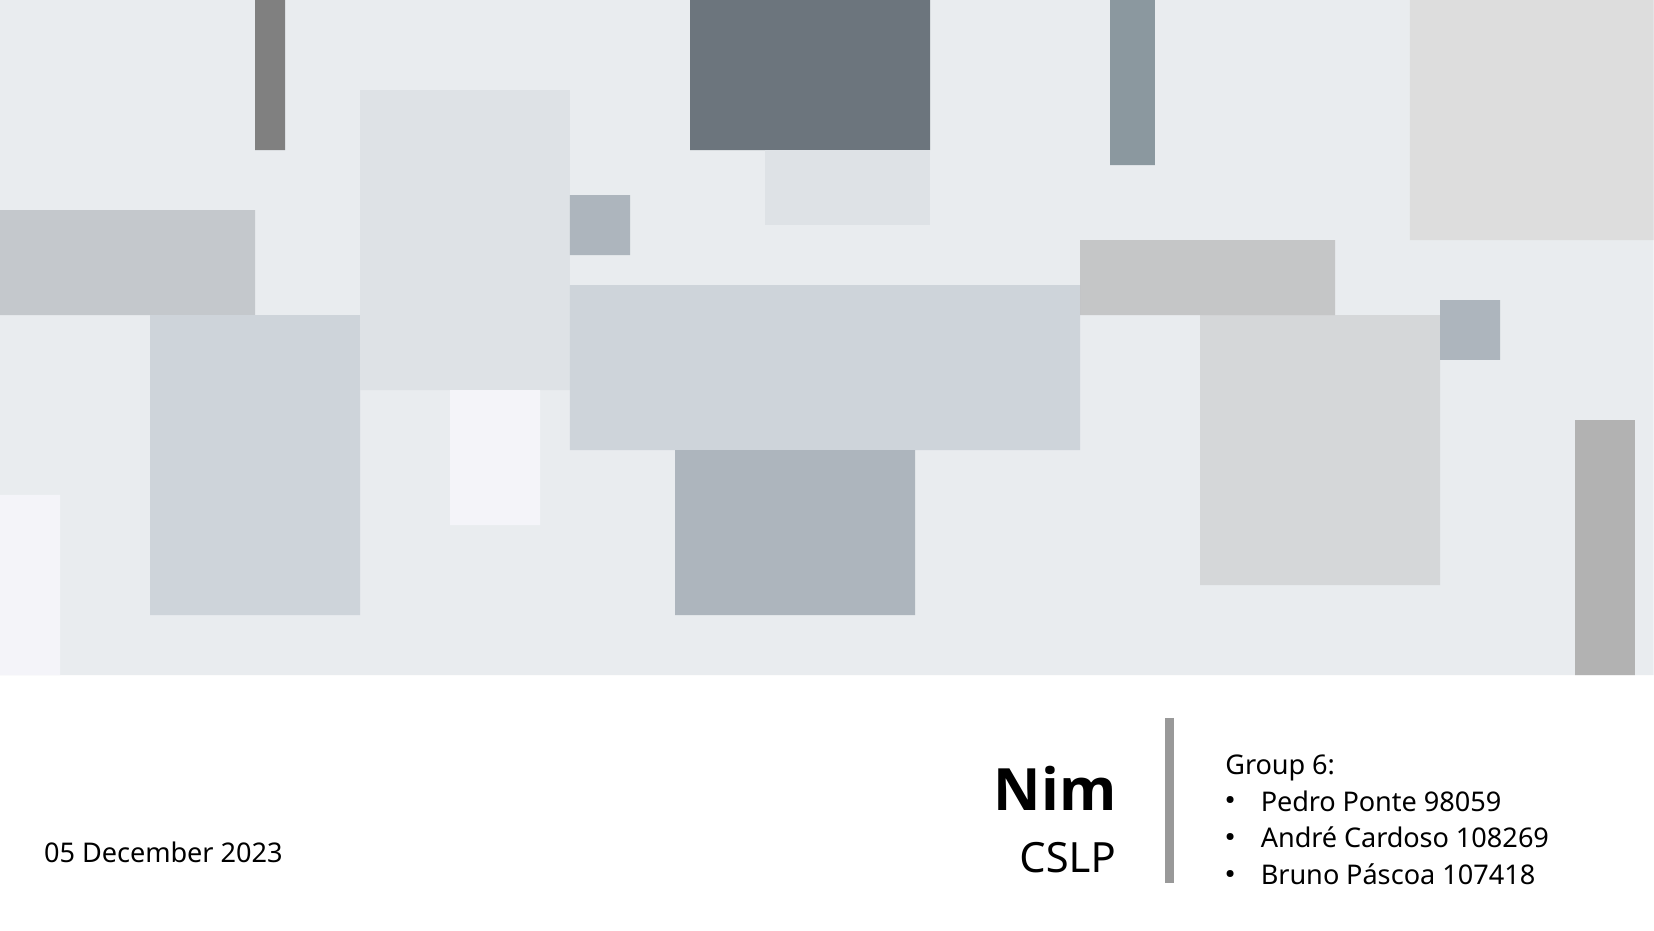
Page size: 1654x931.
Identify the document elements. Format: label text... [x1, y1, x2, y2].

text_box 05 December 2023 [29, 826, 420, 908]
text_box Group 6: Pedro Ponte 98059 André Cardoso 108269 Bruno Páscoa 107418 [1210, 738, 1601, 878]
text_box Nim CSLP [674, 740, 1131, 892]
